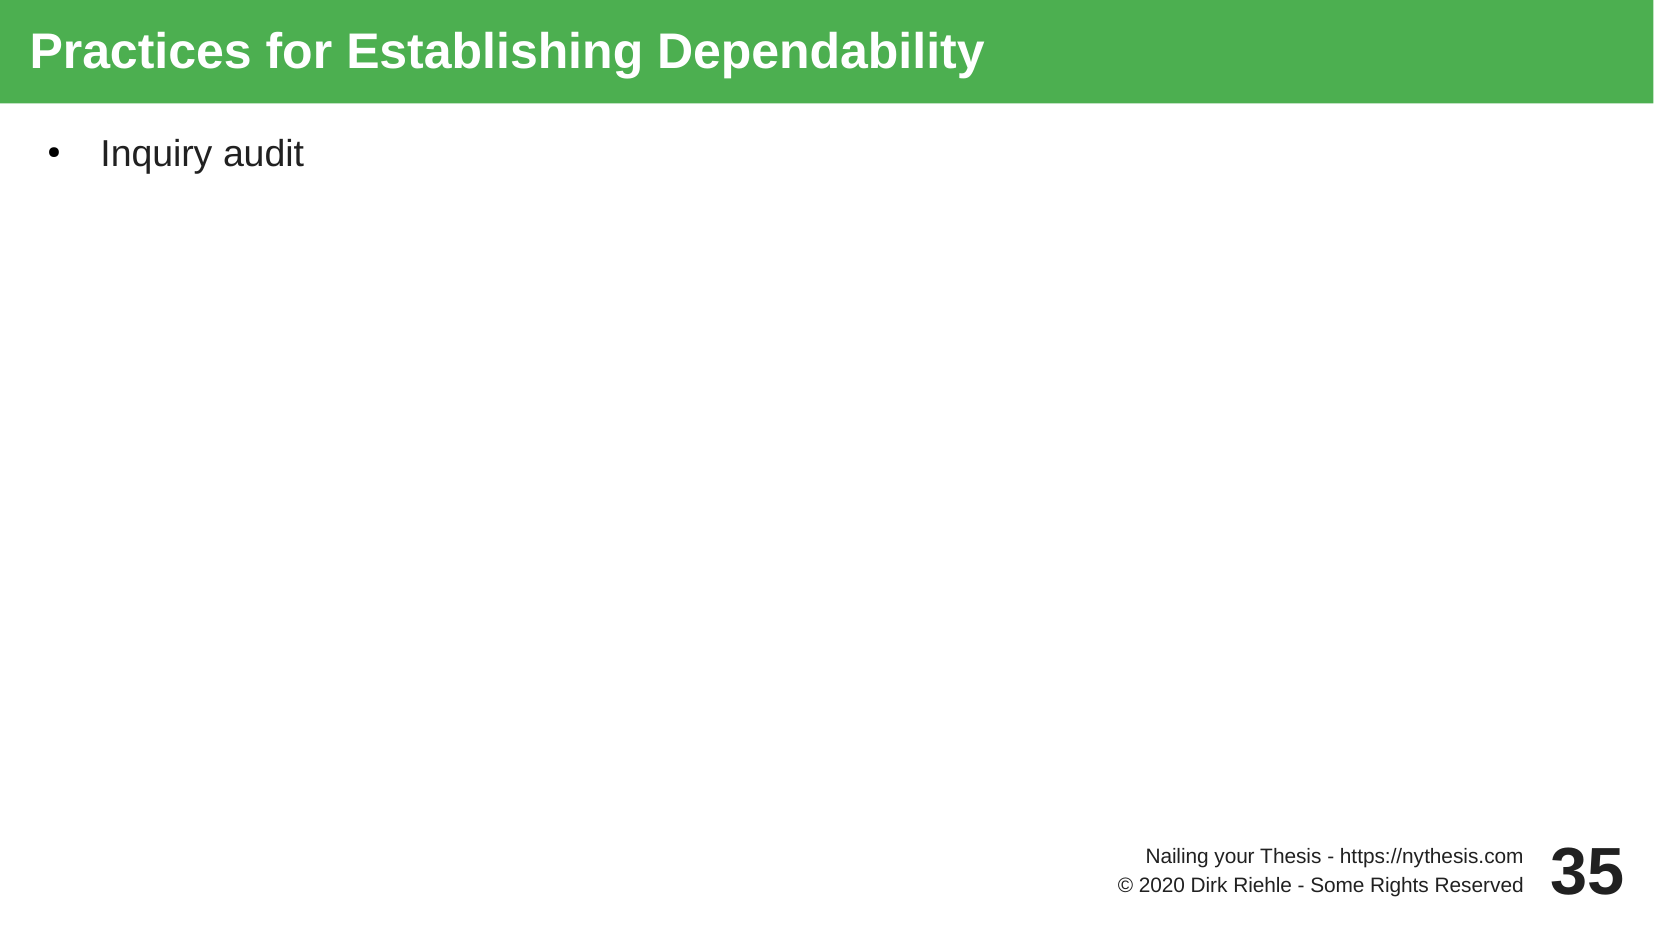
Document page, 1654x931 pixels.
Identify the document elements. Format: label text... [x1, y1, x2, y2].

title Practices for Establishing Dependability [0, 0, 1654, 104]
list Inquiry audit [29, 132, 1625, 813]
